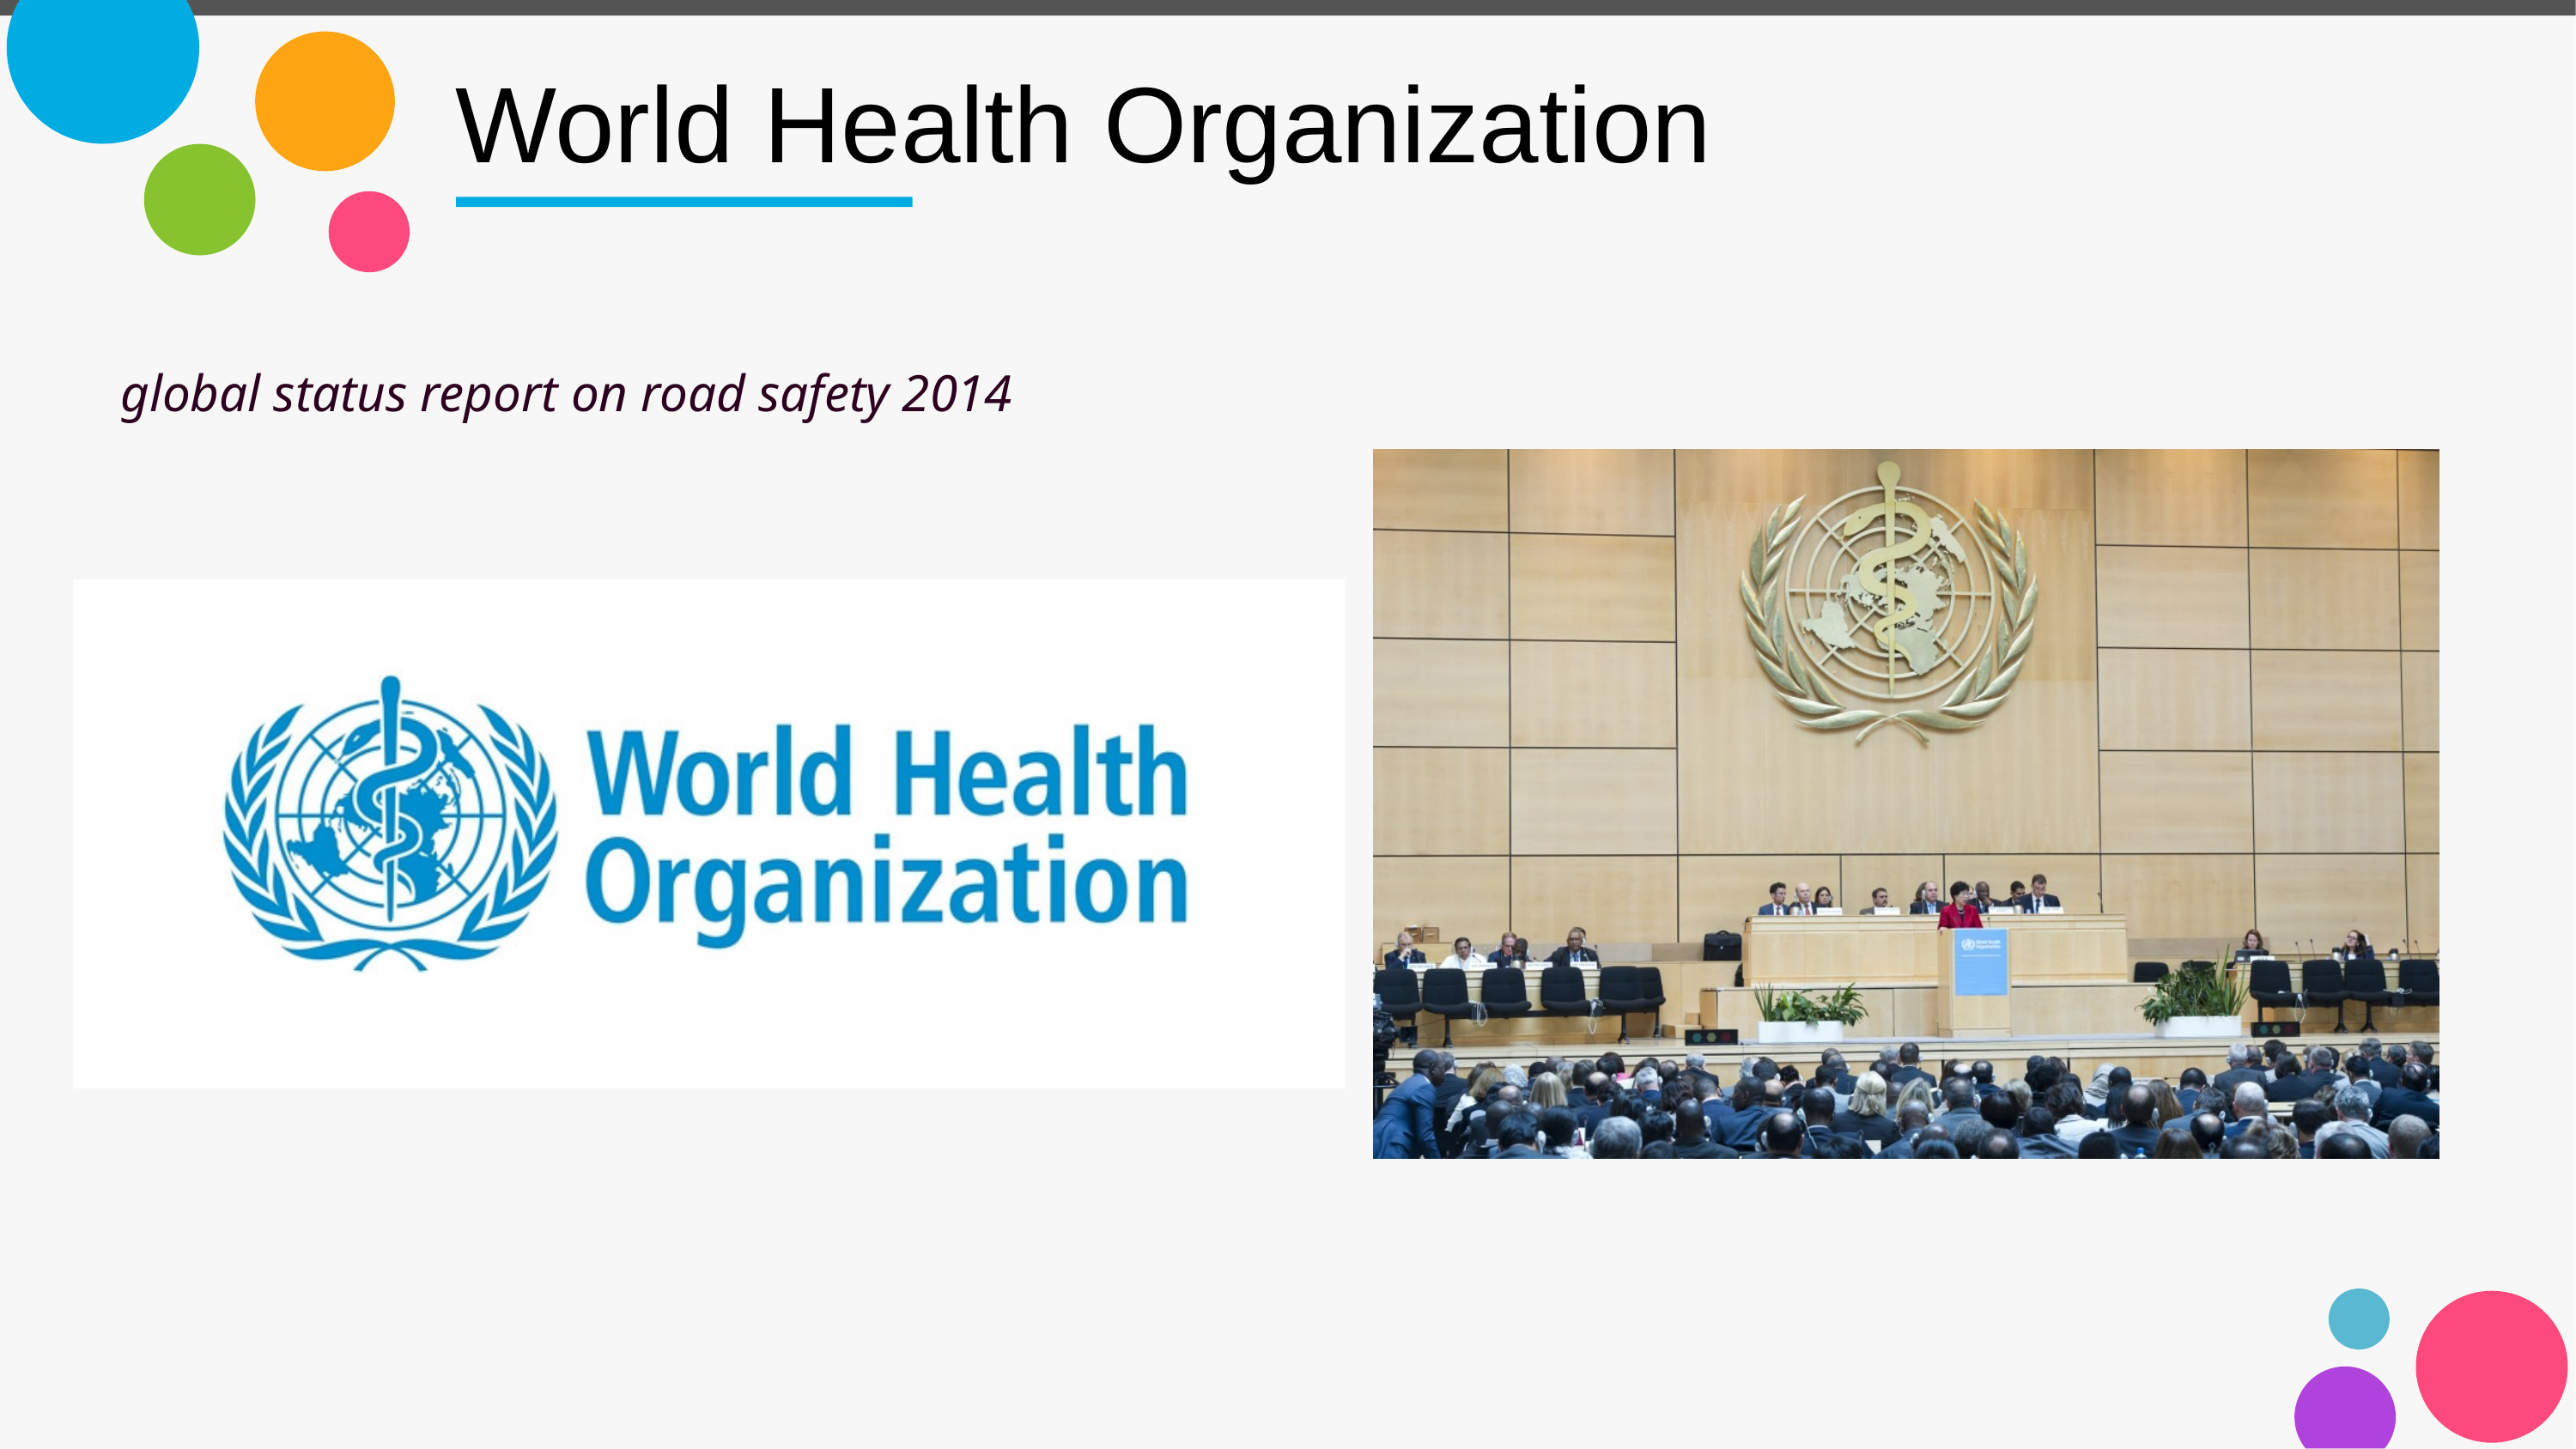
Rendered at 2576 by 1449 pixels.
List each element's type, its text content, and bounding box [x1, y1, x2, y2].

picture [1373, 449, 2439, 1159]
text_box World Health Organization [433, 34, 2454, 204]
text_box global status report on road safety 2014 [97, 350, 1279, 446]
picture [73, 579, 1345, 1088]
